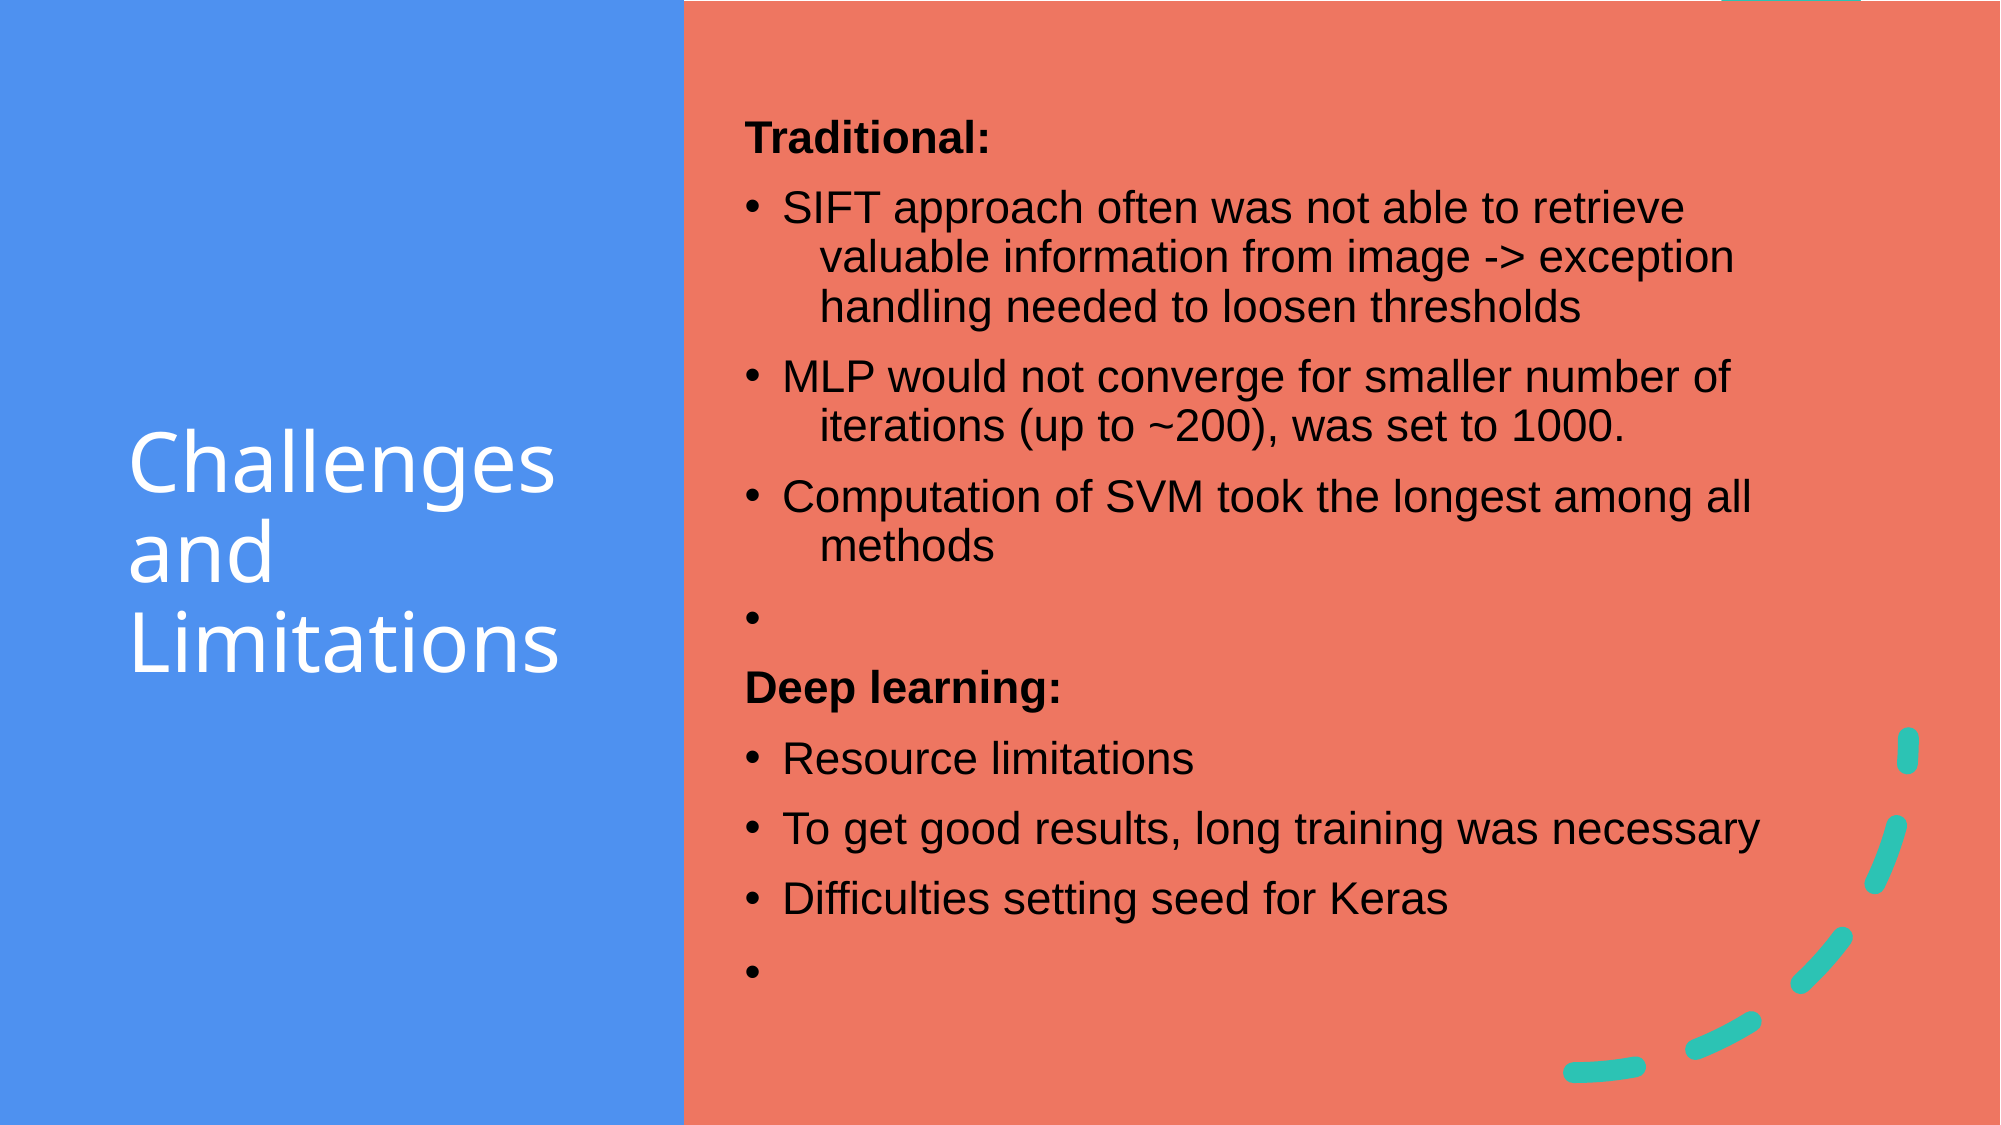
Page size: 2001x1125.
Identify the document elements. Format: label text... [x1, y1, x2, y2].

title Challenges and Limitations [112, 97, 638, 1014]
list Traditional: SIFT approach often was not able to retrieve valuable information from image -> exception handling needed to loosen thresholds MLP would not converge for smaller number of iterations (up to ~200), was set to 1000. Computation of SVM took the longest among all methods Deep learning: Resource limitations To get good results, long training was necessary Difficulties setting seed for Keras [729, 97, 1863, 1014]
text_box [0, 0, 2000, 1125]
